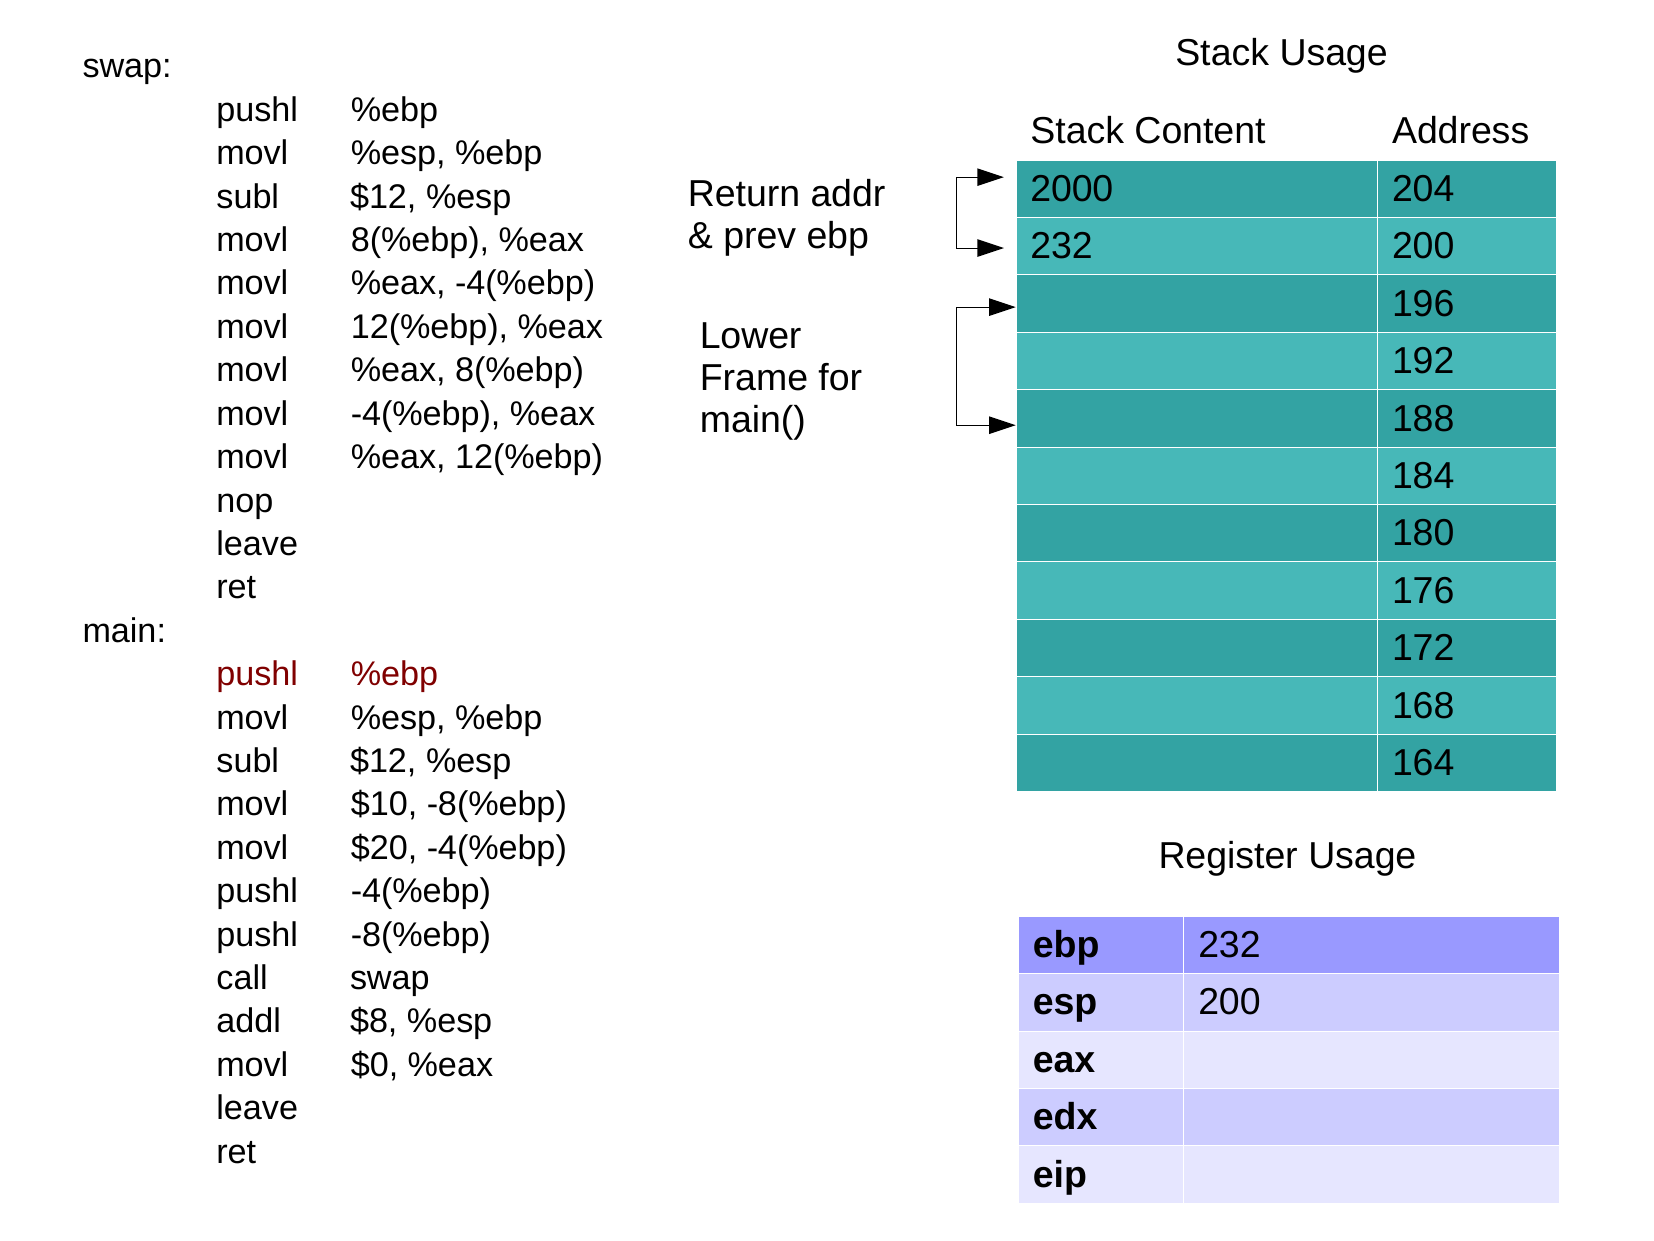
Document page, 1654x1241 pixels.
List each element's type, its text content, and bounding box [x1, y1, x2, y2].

table_cell 188 [1378, 390, 1556, 447]
table_cell 168 [1378, 677, 1556, 734]
table_cell 232 [1017, 218, 1377, 274]
table_cell 176 [1378, 562, 1556, 619]
table_cell edx [1019, 1089, 1183, 1145]
text_box Stack Usage [1009, 23, 1554, 81]
table_cell [1017, 333, 1377, 389]
table_cell 2000 [1017, 161, 1377, 217]
table_cell 192 [1378, 333, 1556, 389]
text_box Lower Frame for main() [685, 307, 934, 448]
table_header Stack Content [1017, 103, 1377, 160]
table_cell [1184, 1089, 1559, 1145]
table_cell [1184, 1146, 1559, 1203]
table_cell 200 [1378, 218, 1556, 274]
table_cell eip [1019, 1146, 1183, 1203]
table_cell eax [1019, 1032, 1183, 1088]
table_cell esp [1019, 974, 1183, 1031]
table_cell 204 [1378, 161, 1556, 217]
table_cell 184 [1378, 448, 1556, 504]
table_header ebp [1019, 917, 1183, 973]
table_cell [1017, 390, 1377, 447]
table_cell 180 [1378, 505, 1556, 561]
table_header Address [1378, 103, 1556, 160]
table_cell [1017, 448, 1377, 504]
table_cell [1184, 1032, 1559, 1088]
table_cell 164 [1378, 735, 1556, 791]
table_cell [1017, 505, 1377, 561]
table_header 232 [1184, 917, 1559, 973]
table_cell [1017, 562, 1377, 619]
table_cell [1017, 275, 1377, 332]
list swap: pushl %ebp movl %esp, %ebp subl $12, %esp movl 8(%ebp), %eax movl %eax, -4(%ebp) movl 12(%ebp), %eax movl %eax, 8(%ebp) movl -4(%ebp), %eax movl %eax, 12(%ebp) nop leave ret main: pushl %ebp movl %esp, %ebp subl $12, %esp movl $10, -8(%ebp) movl $20, -4(%ebp) pushl -4(%ebp) pushl -8(%ebp) call swap addl $8, %esp movl $0, %eax leave ret [82, 47, 969, 1182]
table_cell [1017, 620, 1377, 676]
text_box Return addr & prev ebp [673, 165, 934, 265]
table_cell 196 [1378, 275, 1556, 332]
table_cell [1017, 735, 1377, 791]
table_cell 172 [1378, 620, 1556, 676]
table_cell [1017, 677, 1377, 734]
table_cell 200 [1184, 974, 1559, 1031]
text_box Register Usage [1015, 826, 1560, 884]
